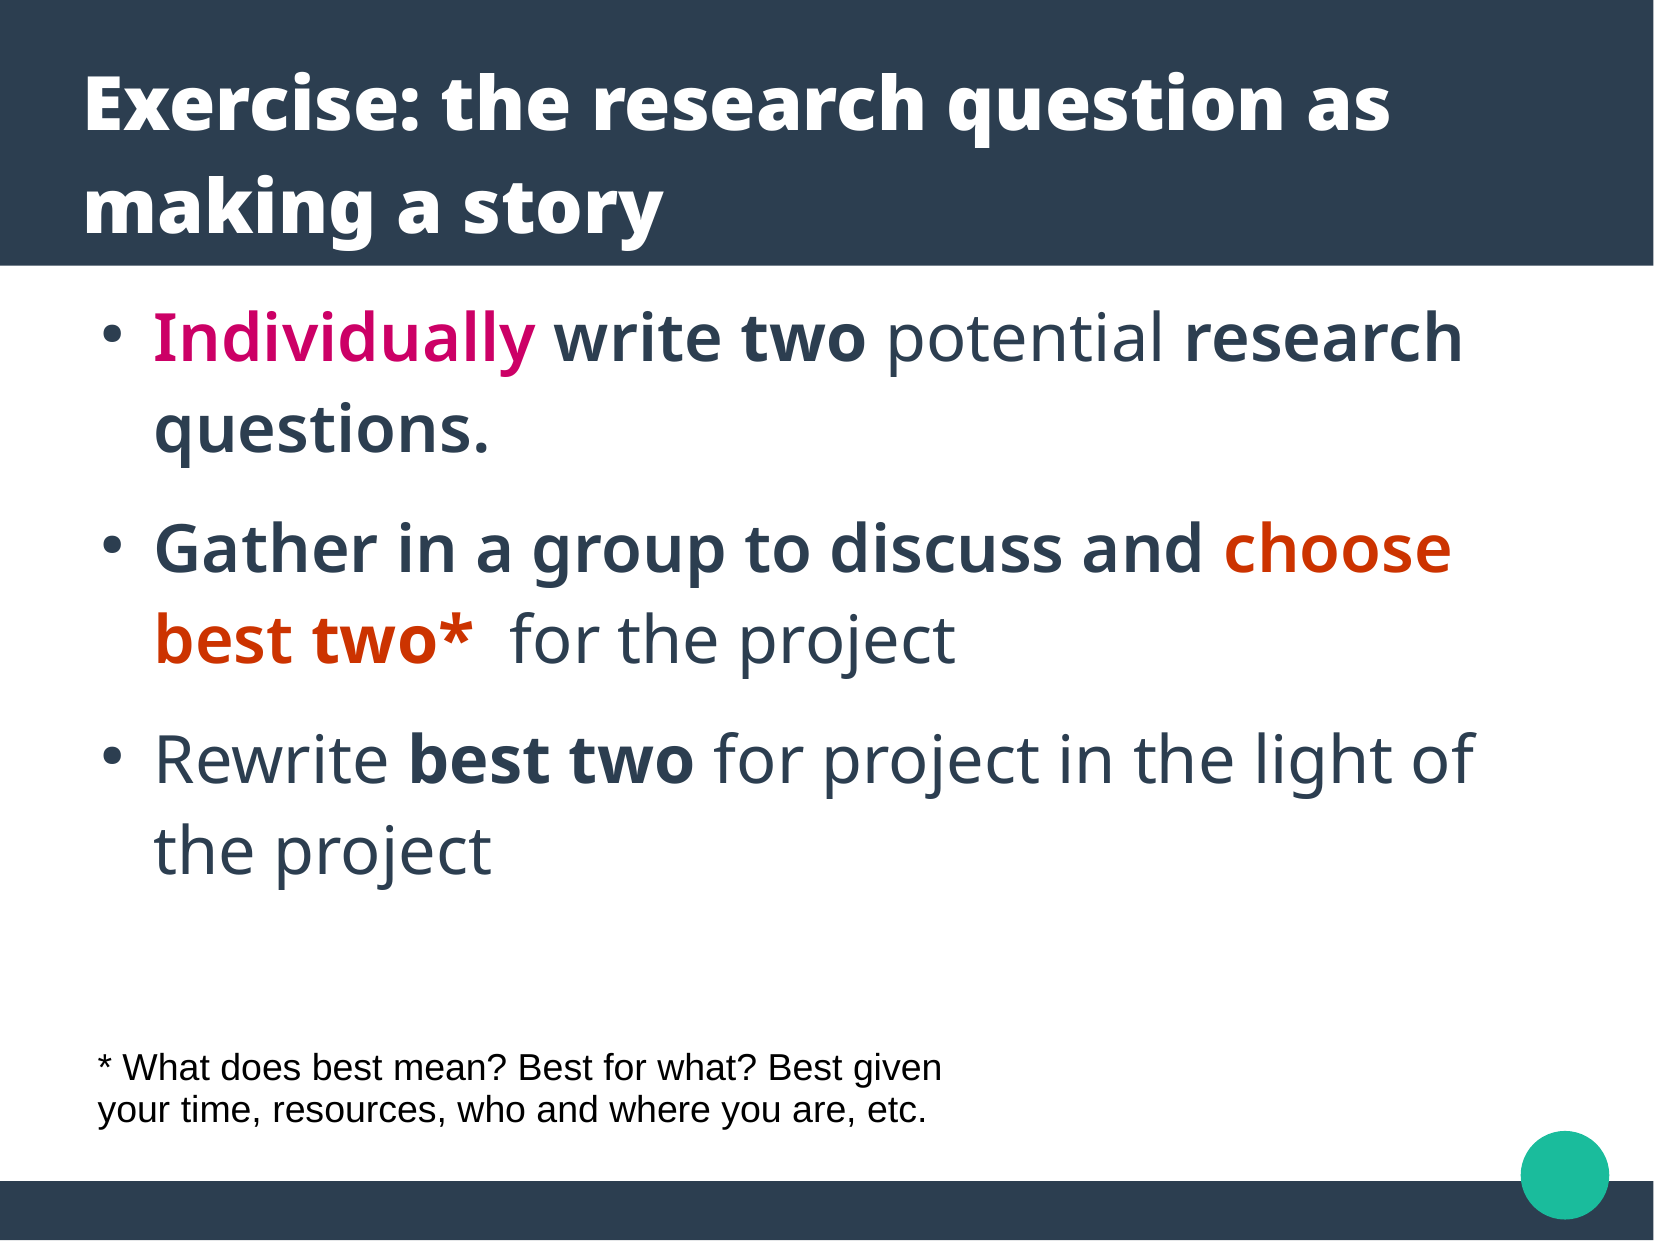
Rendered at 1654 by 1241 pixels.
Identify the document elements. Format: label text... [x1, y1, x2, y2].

list Individually write two potential research questions. Gather in a group to discuss and choose best two* for the project Rewrite best two for project in the light of the project [82, 290, 1571, 1010]
text_box * What does best mean? Best for what? Best given your time, resources, who and where you are, etc. [82, 1039, 1016, 1139]
title Exercise: the research question as making a story [82, 49, 1571, 257]
